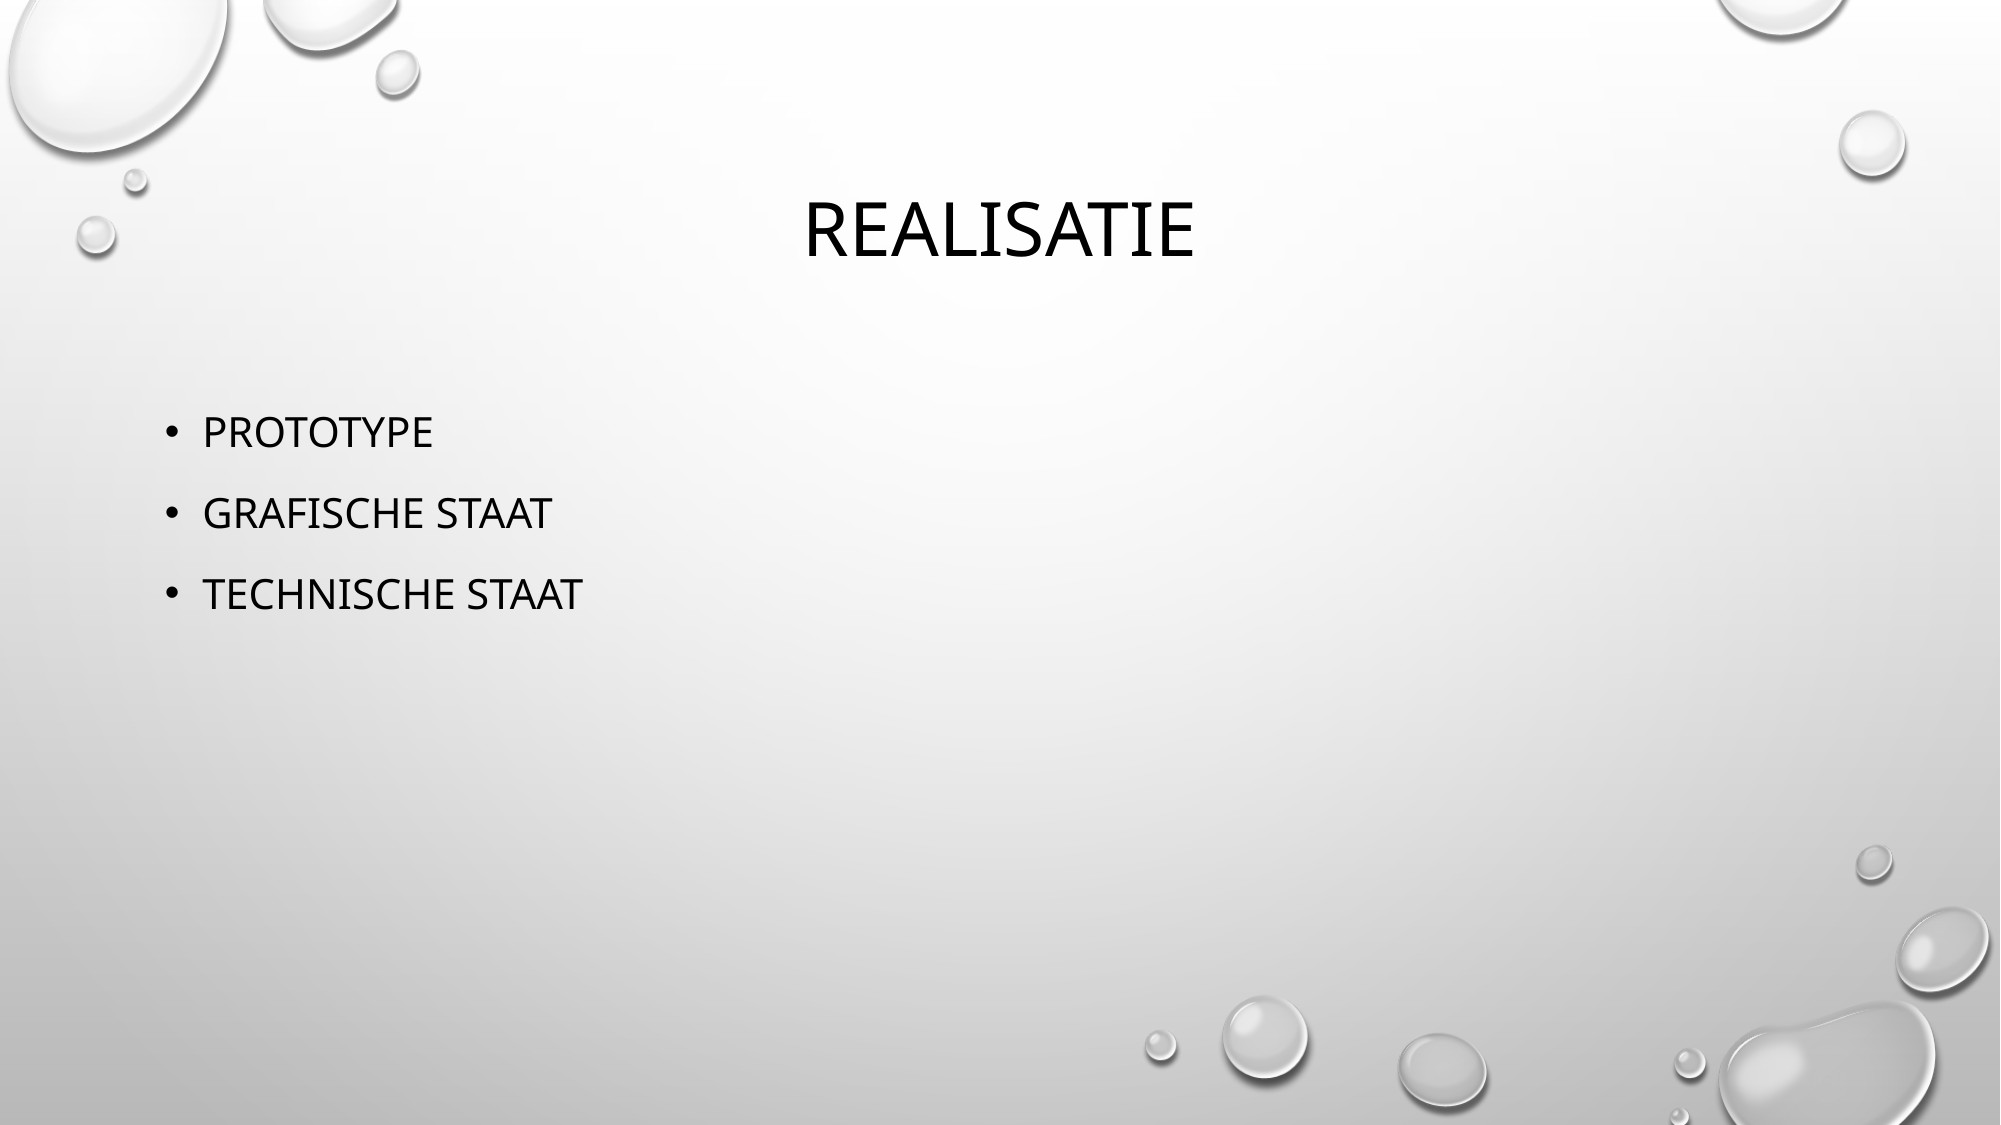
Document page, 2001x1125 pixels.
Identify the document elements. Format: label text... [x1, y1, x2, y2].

title Realisatie [149, 101, 1851, 364]
list Prototype Grafische staat Technische staat [149, 388, 1850, 950]
